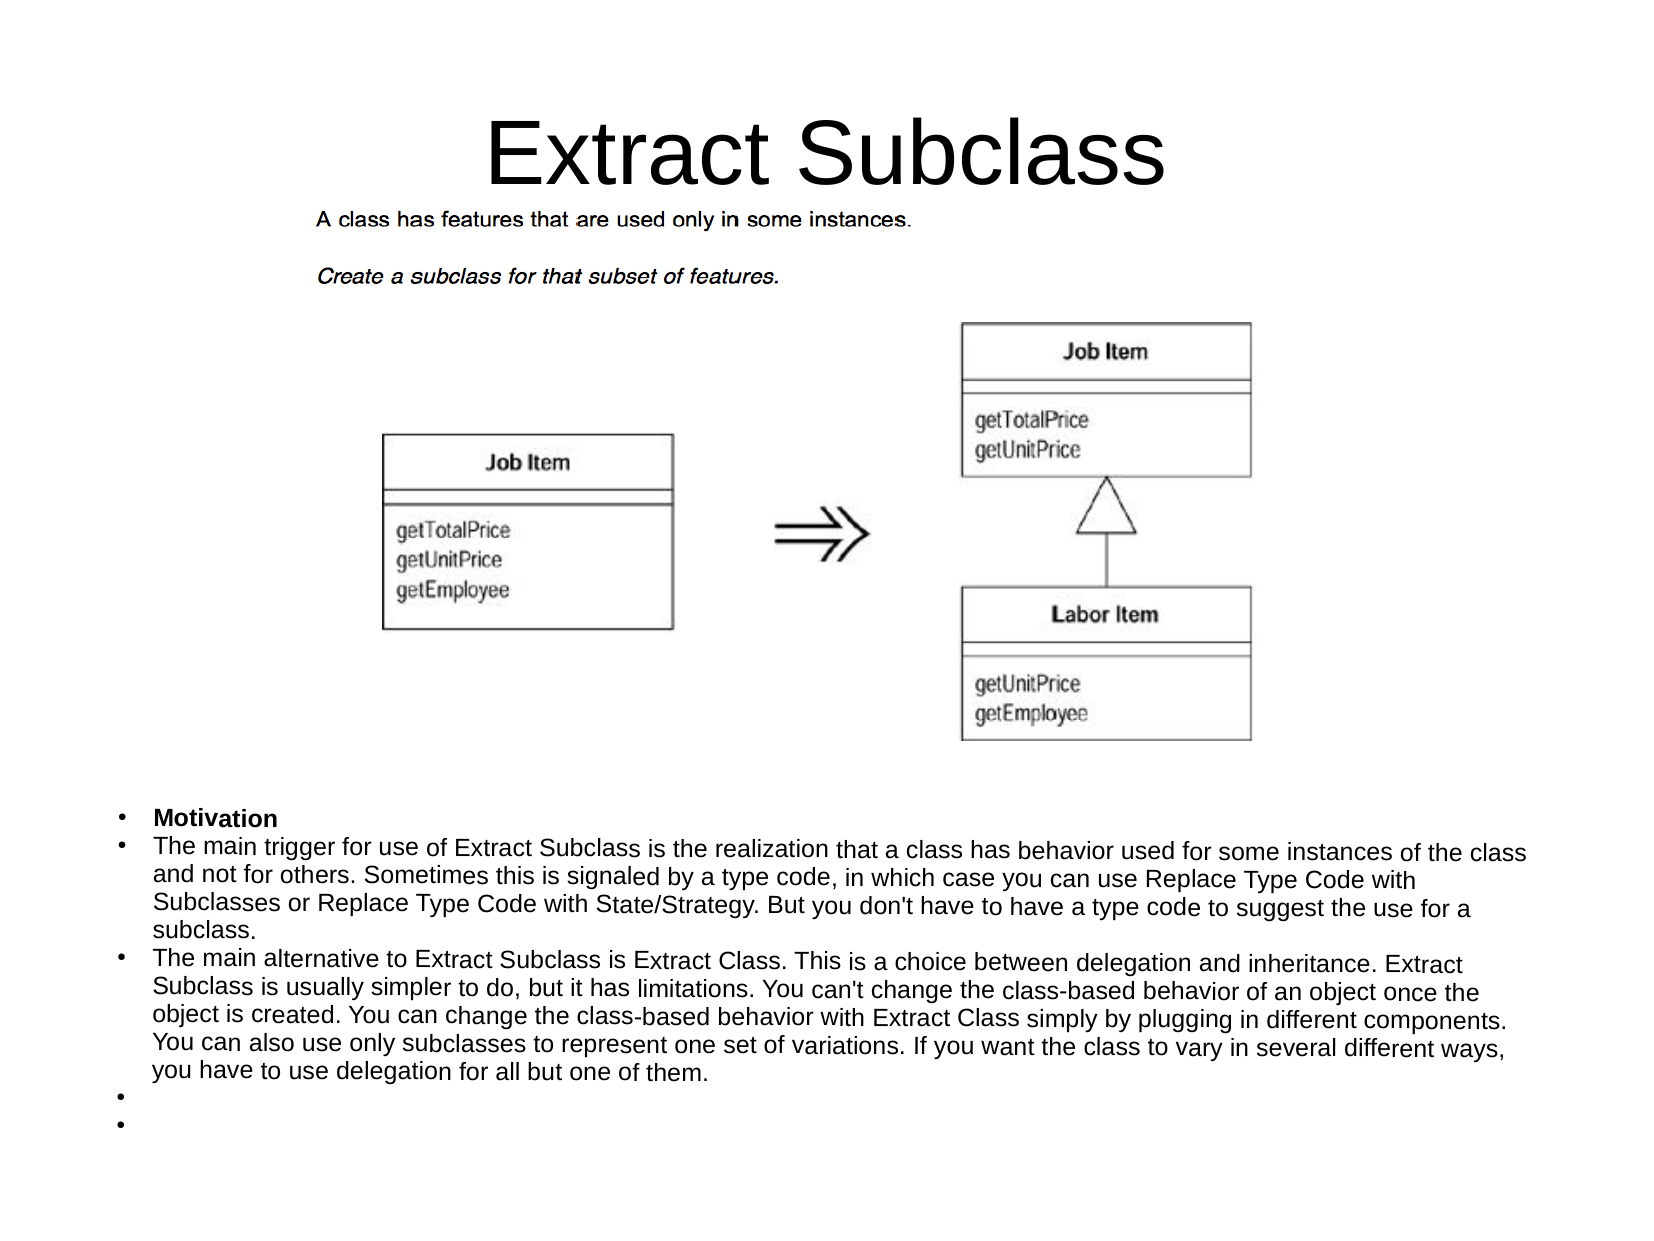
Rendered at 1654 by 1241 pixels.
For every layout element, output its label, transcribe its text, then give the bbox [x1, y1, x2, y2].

title Extract Subclass [82, 49, 1571, 257]
text_box Motivation The main trigger for use of Extract Subclass is the realization that a class has behavior used for some instances of the class and not for others. Sometimes this is signaled by a type code, in which case you can use Replace Type Code with Subclasses or Replace Type Code with State/Strategy. But you don't have to have a type code to suggest the use for a subclass. The main alternative to Extract Subclass is Extract Class. This is a choice between delegation and inheritance. Extract Subclass is usually simpler to do, but it has limitations. You can't change the class-based behavior of an object once the object is created. You can change the class-based behavior with Extract Class simply by plugging in different components. You can also use only subclasses to represent one set of variations. If you want the class to vary in several different ways, you have to use delegation for all but one of them. [80, 771, 1547, 1179]
picture [259, 199, 1374, 772]
